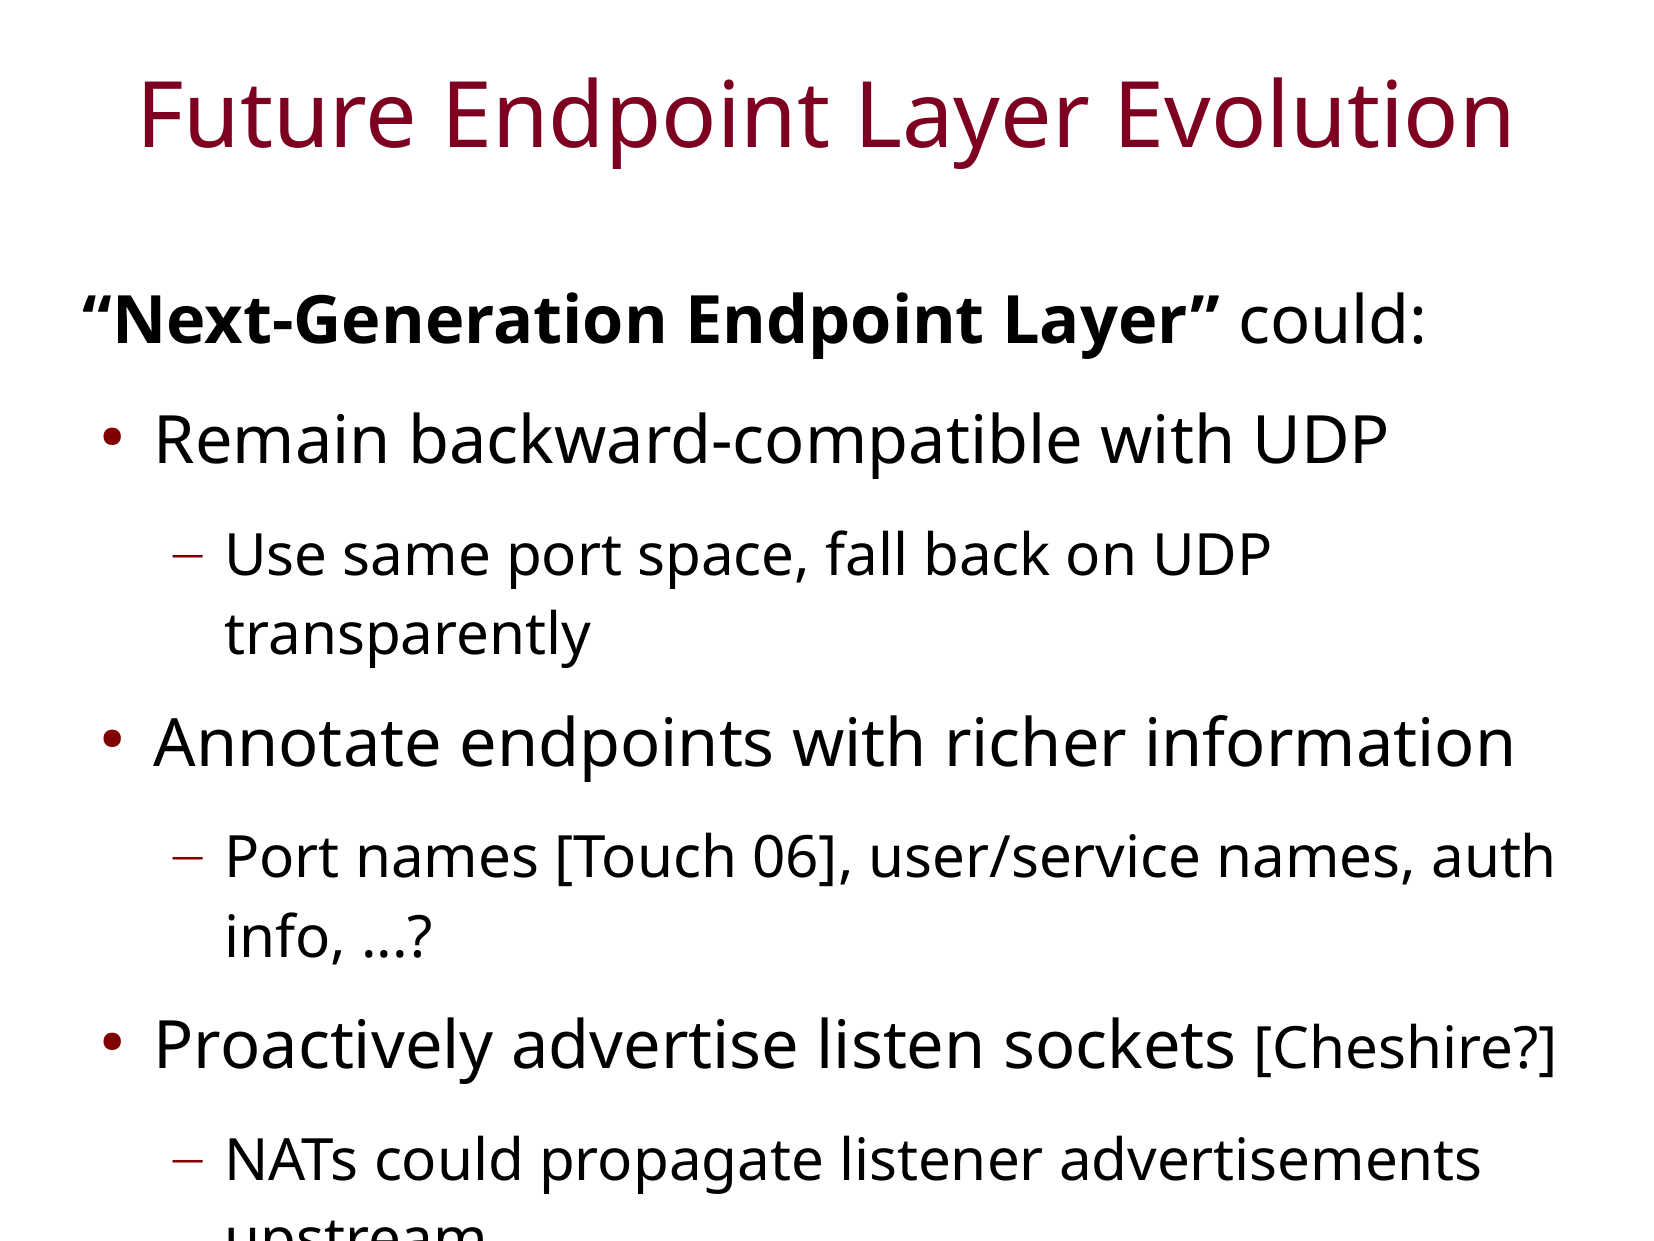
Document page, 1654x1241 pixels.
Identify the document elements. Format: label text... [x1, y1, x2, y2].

list “Next-Generation Endpoint Layer” could: Remain backward-compatible with UDP Use same port space, fall back on UDP transparently Annotate endpoints with richer information Port names [Touch 06], user/service names, auth info, ...? Proactively advertise listen sockets [Cheshire?] NATs could propagate listener advertisements upstream, translate inbound connections as policy permits Enable cleaner solutions to “NAT signaling” mess? [UPnP, NAT-PMP, MIDCOM, NSIS, ...] [82, 272, 1576, 1171]
title Future Endpoint Layer Evolution [82, 15, 1571, 208]
